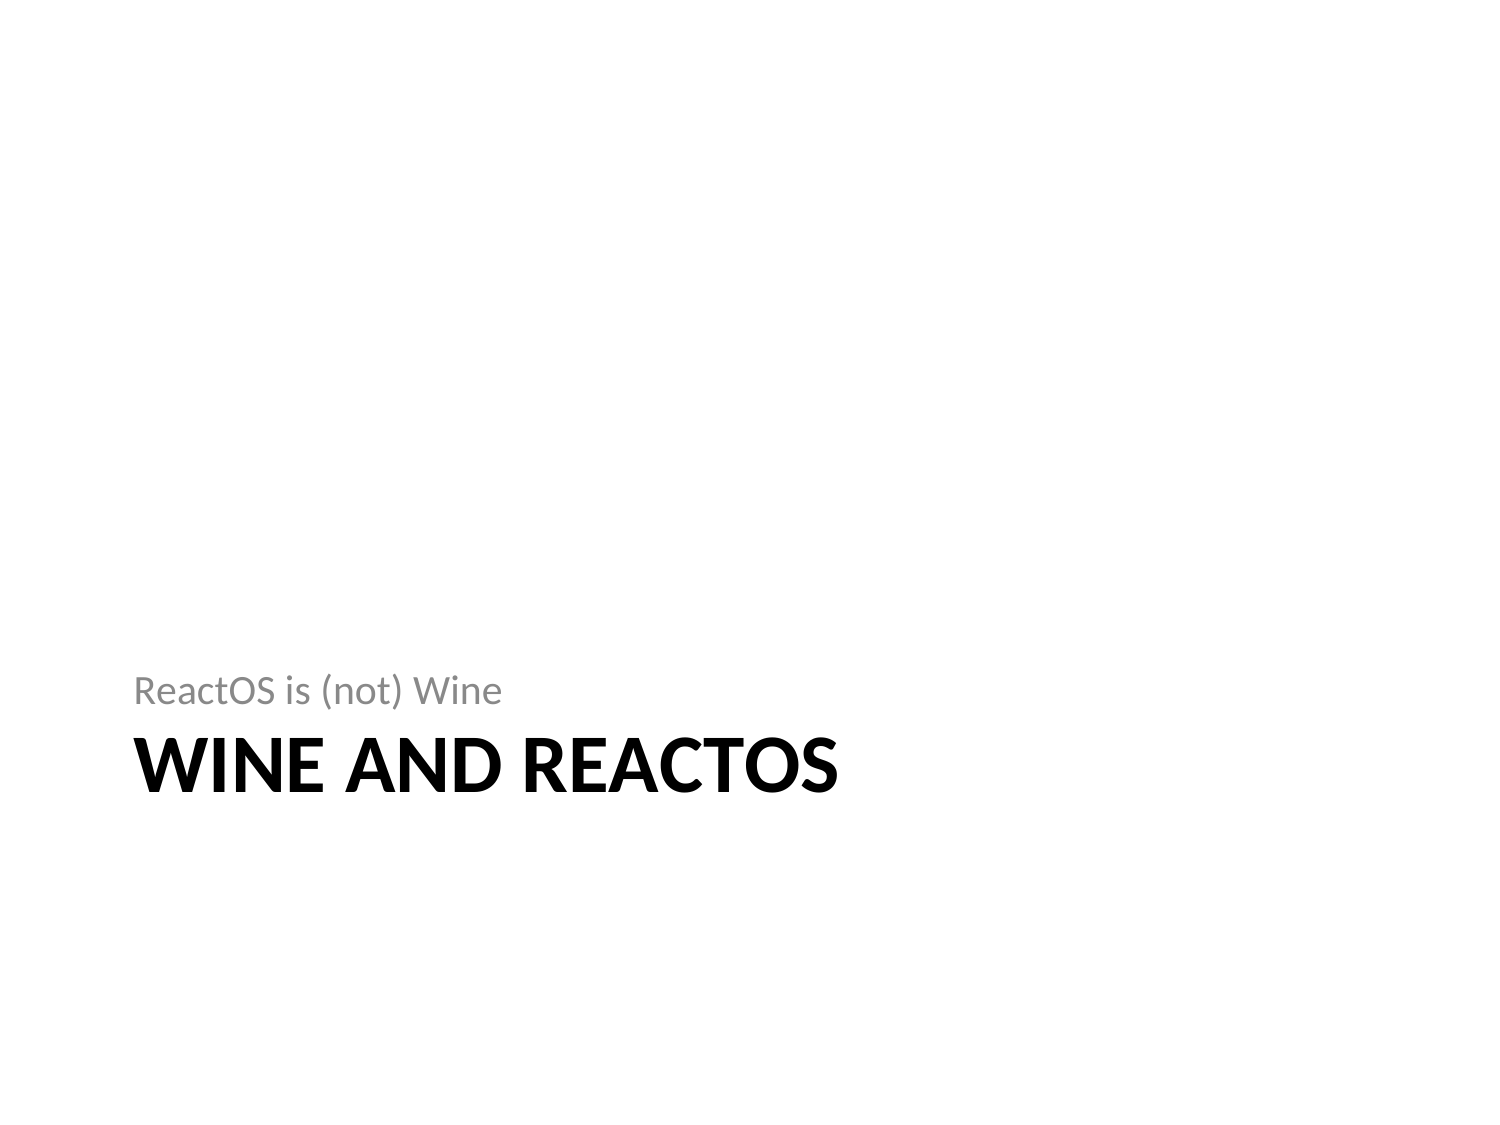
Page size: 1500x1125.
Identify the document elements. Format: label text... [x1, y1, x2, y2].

list ReactOS is (not) Wine [118, 476, 1394, 723]
title WINE AND REACTOS [118, 723, 1394, 947]
